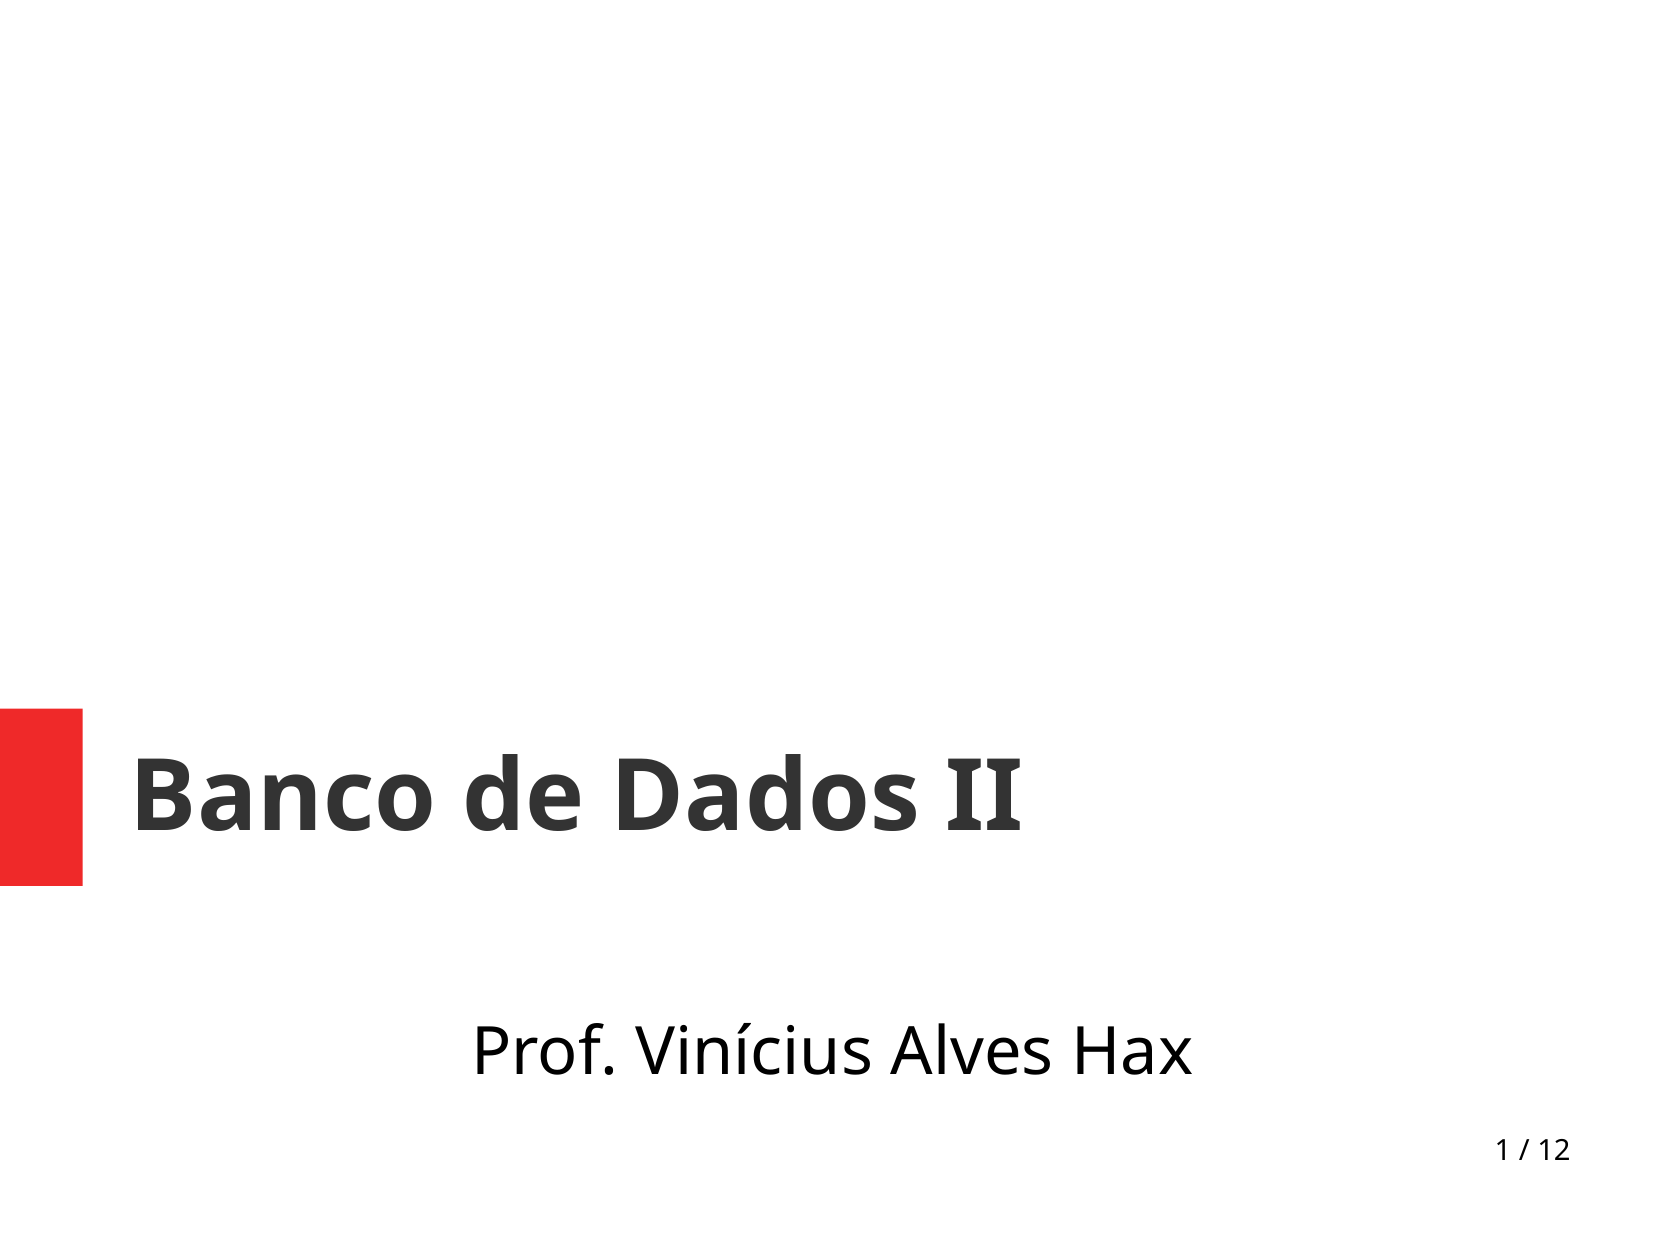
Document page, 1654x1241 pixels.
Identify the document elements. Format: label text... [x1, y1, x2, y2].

title Banco de Dados II [129, 616, 1536, 966]
subtitle Prof. Vinícius Alves Hax [129, 968, 1536, 1130]
